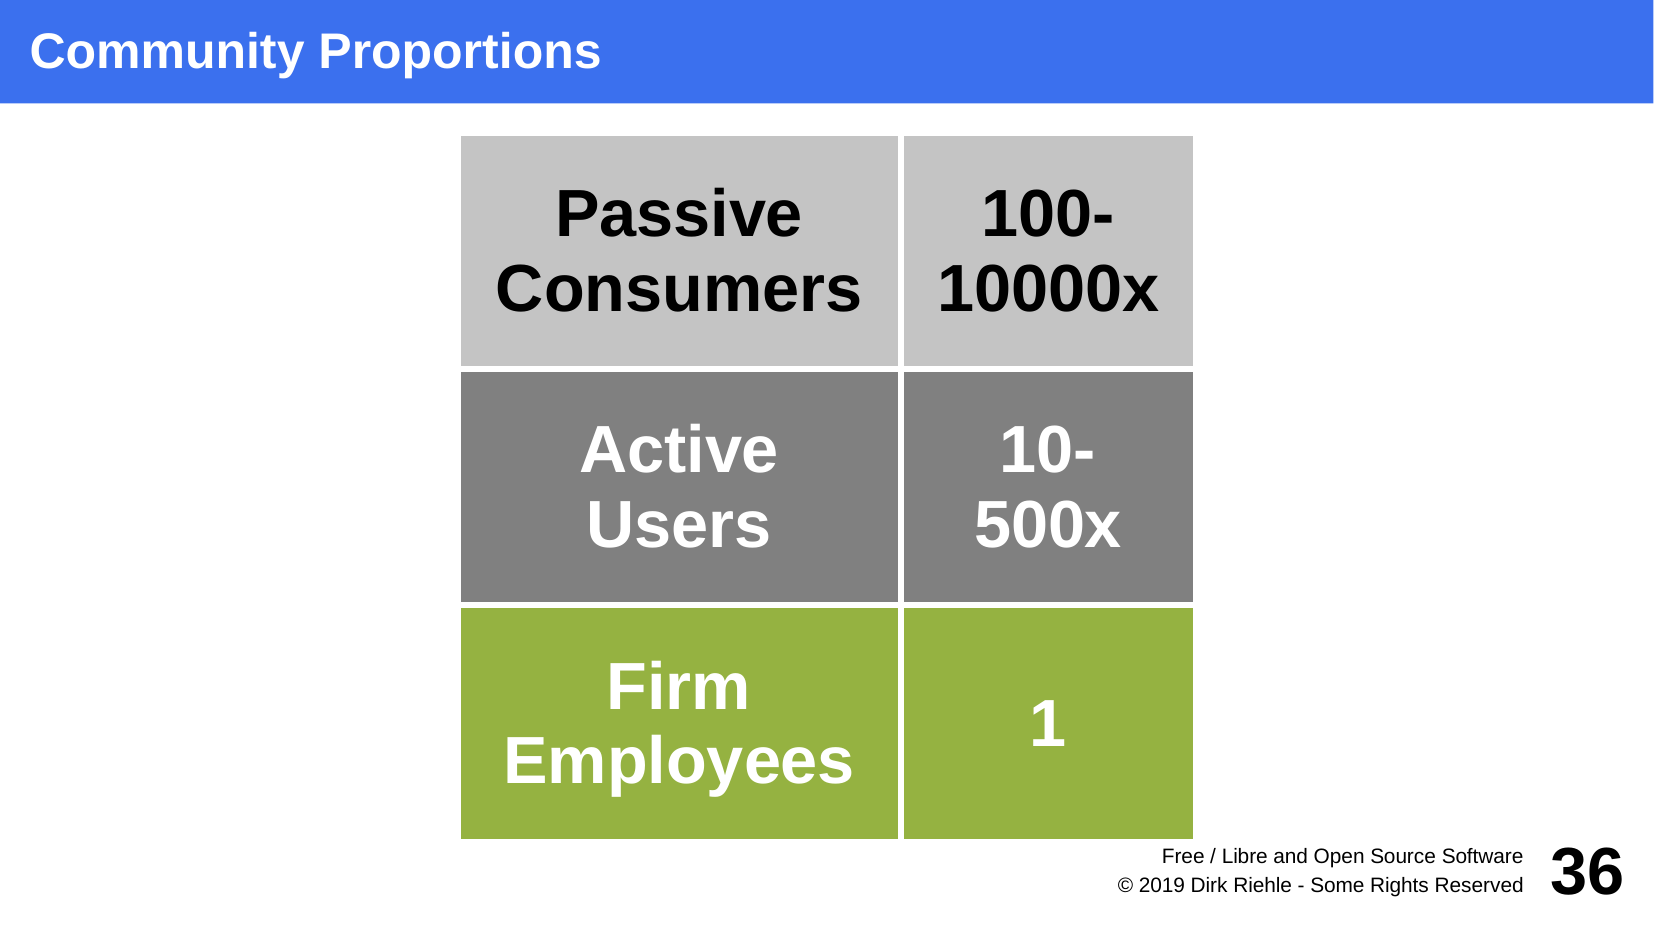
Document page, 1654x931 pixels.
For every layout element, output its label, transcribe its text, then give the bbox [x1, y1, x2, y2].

text_box 10- 500x [900, 369, 1196, 605]
text_box 100- 10000x [900, 132, 1196, 369]
text_box 1 [900, 605, 1196, 842]
text_box Firm Employees [457, 605, 900, 842]
text_box Active Users [457, 369, 900, 605]
title Community Proportions [0, 0, 1654, 104]
text_box Passive Consumers [457, 132, 900, 369]
